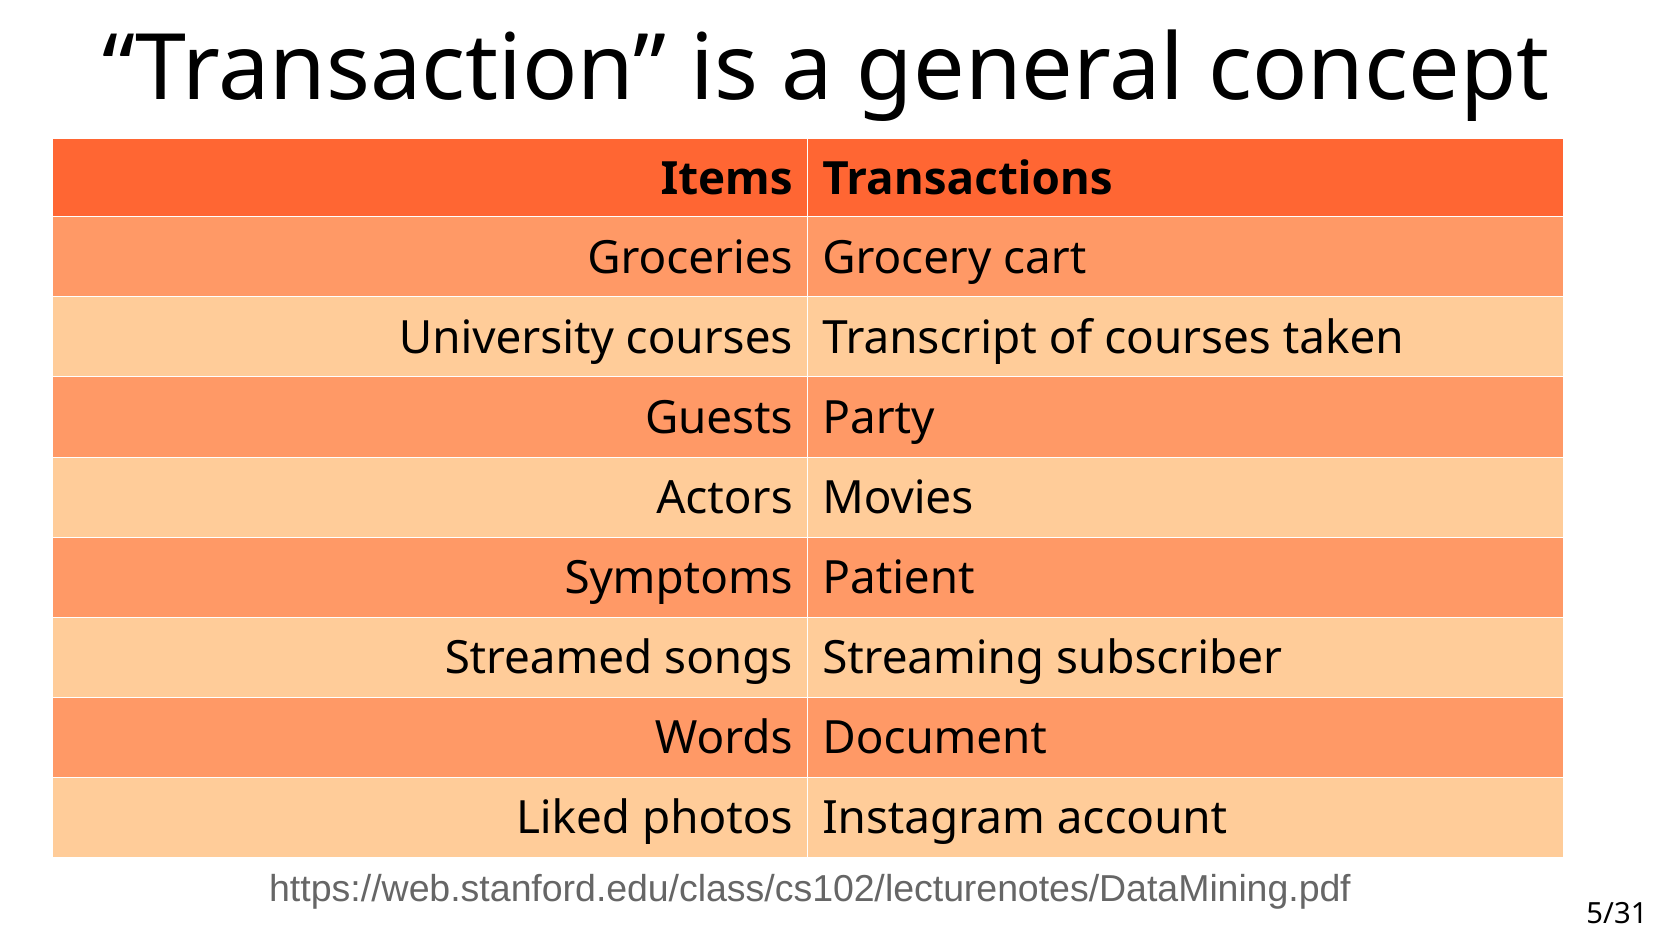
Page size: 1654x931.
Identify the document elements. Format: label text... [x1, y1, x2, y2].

table_cell Streamed songs [53, 618, 807, 697]
table_cell Streaming subscriber [808, 618, 1563, 697]
table_header Items [53, 139, 807, 216]
text_box https://web.stanford.edu/class/cs102/lecturenotes/DataMining.pdf [254, 859, 1367, 917]
table_header Transactions [808, 139, 1563, 216]
table_cell Instagram account [808, 778, 1563, 857]
table_cell Grocery cart [808, 217, 1563, 296]
table_cell University courses [53, 297, 807, 376]
table_cell Liked photos [53, 778, 807, 857]
table_cell Guests [53, 377, 807, 457]
title “Transaction” is a general concept [82, 0, 1571, 130]
table_cell Symptoms [53, 538, 807, 617]
table_cell Document [808, 698, 1563, 777]
table_cell Patient [808, 538, 1563, 617]
table_cell Movies [808, 458, 1563, 537]
table_cell Party [808, 377, 1563, 457]
table_cell Transcript of courses taken [808, 297, 1563, 376]
table_cell Words [53, 698, 807, 777]
table_cell Groceries [53, 217, 807, 296]
table_cell Actors [53, 458, 807, 537]
